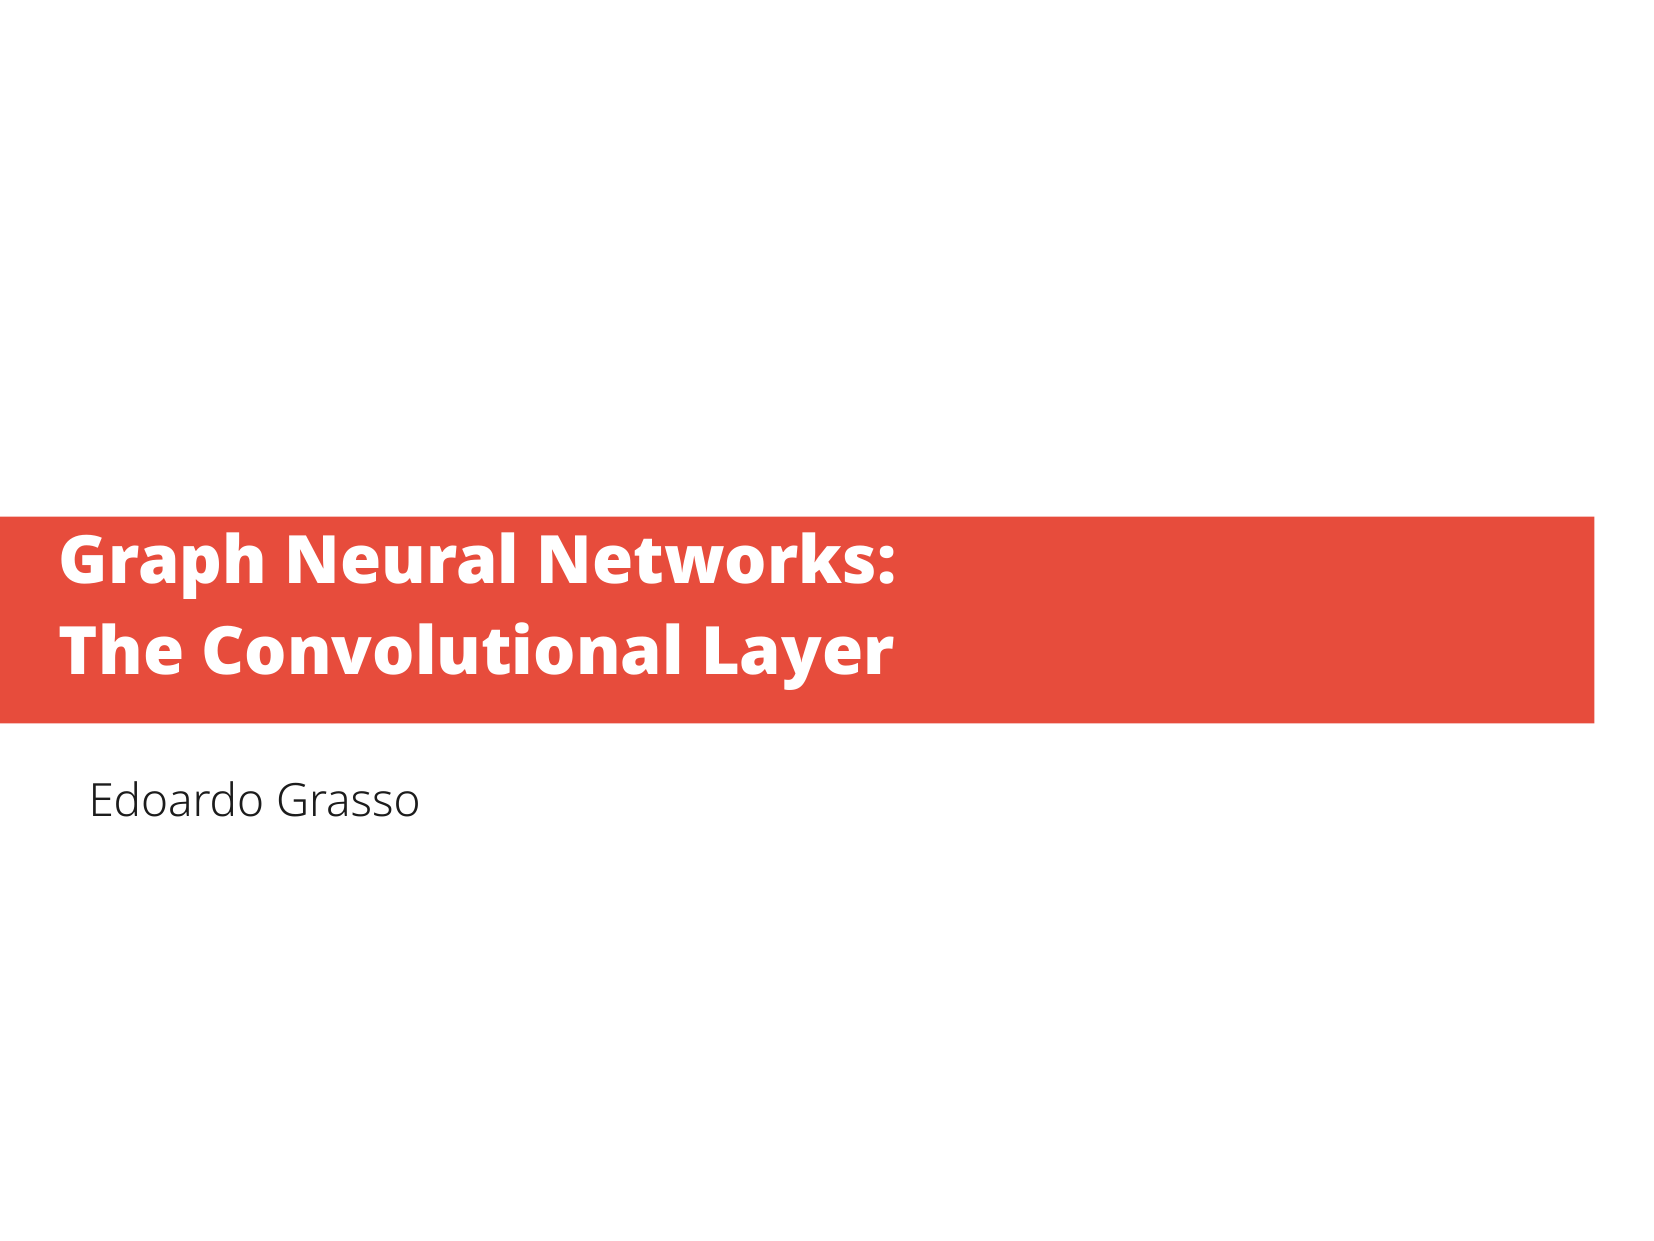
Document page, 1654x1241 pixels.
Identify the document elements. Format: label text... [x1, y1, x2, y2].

title Graph Neural Networks: The Convolutional Layer [59, 546, 1595, 694]
subtitle Edoardo Grasso [88, 767, 1595, 1182]
